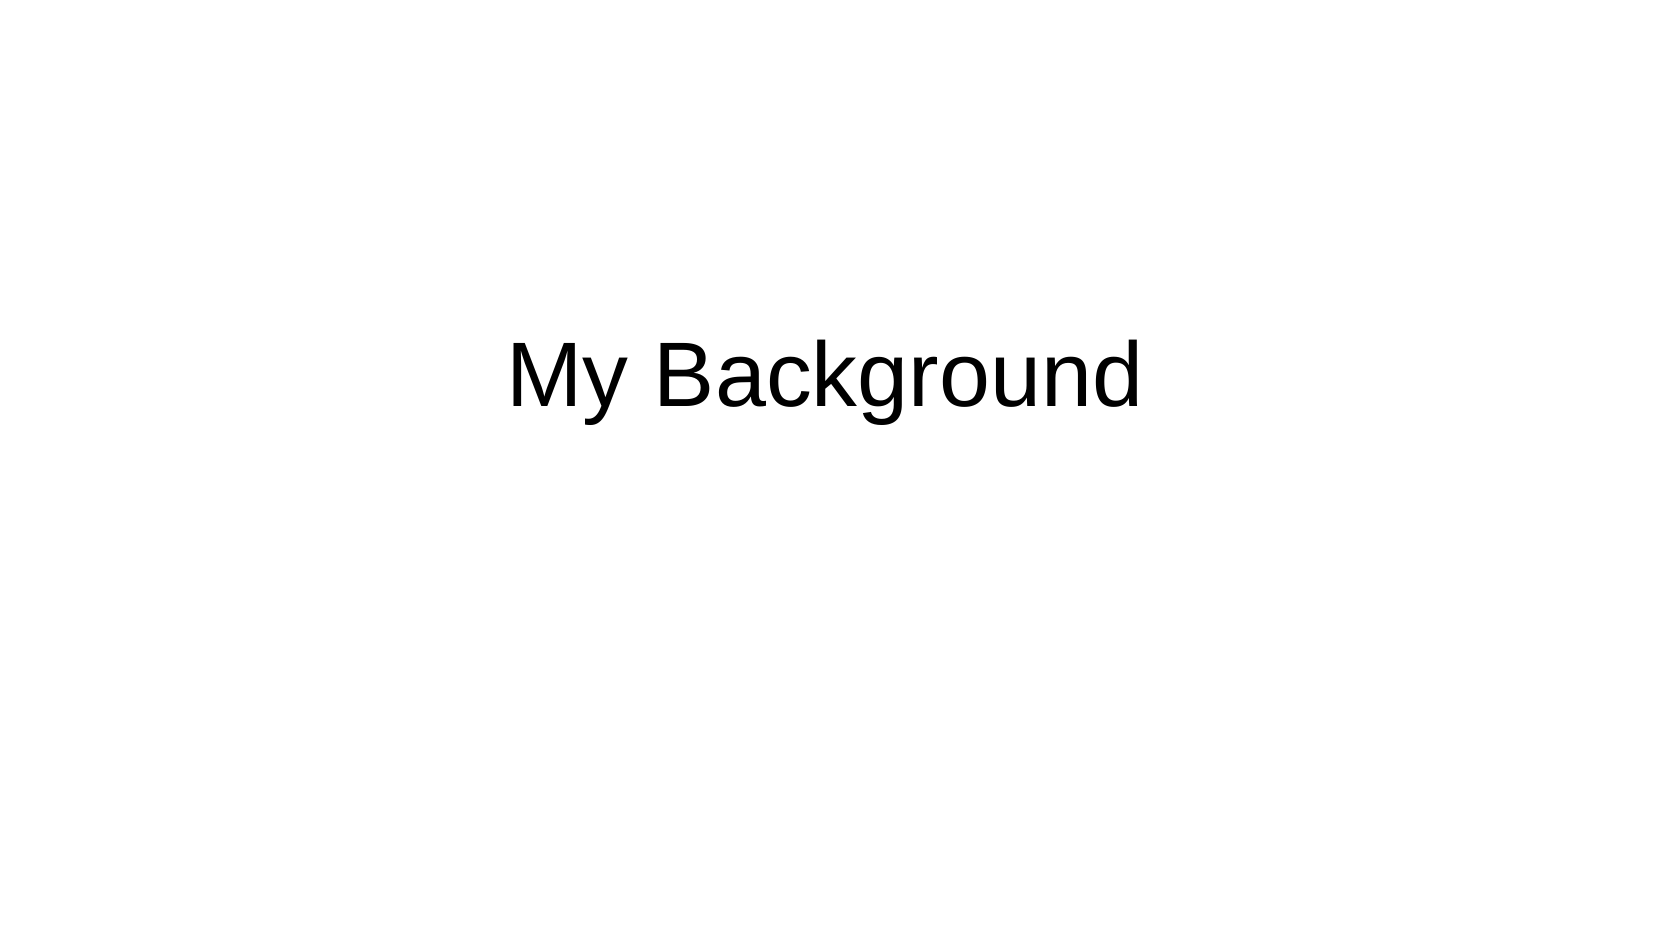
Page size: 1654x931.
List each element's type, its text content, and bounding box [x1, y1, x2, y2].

title My Background [37, 187, 1613, 563]
